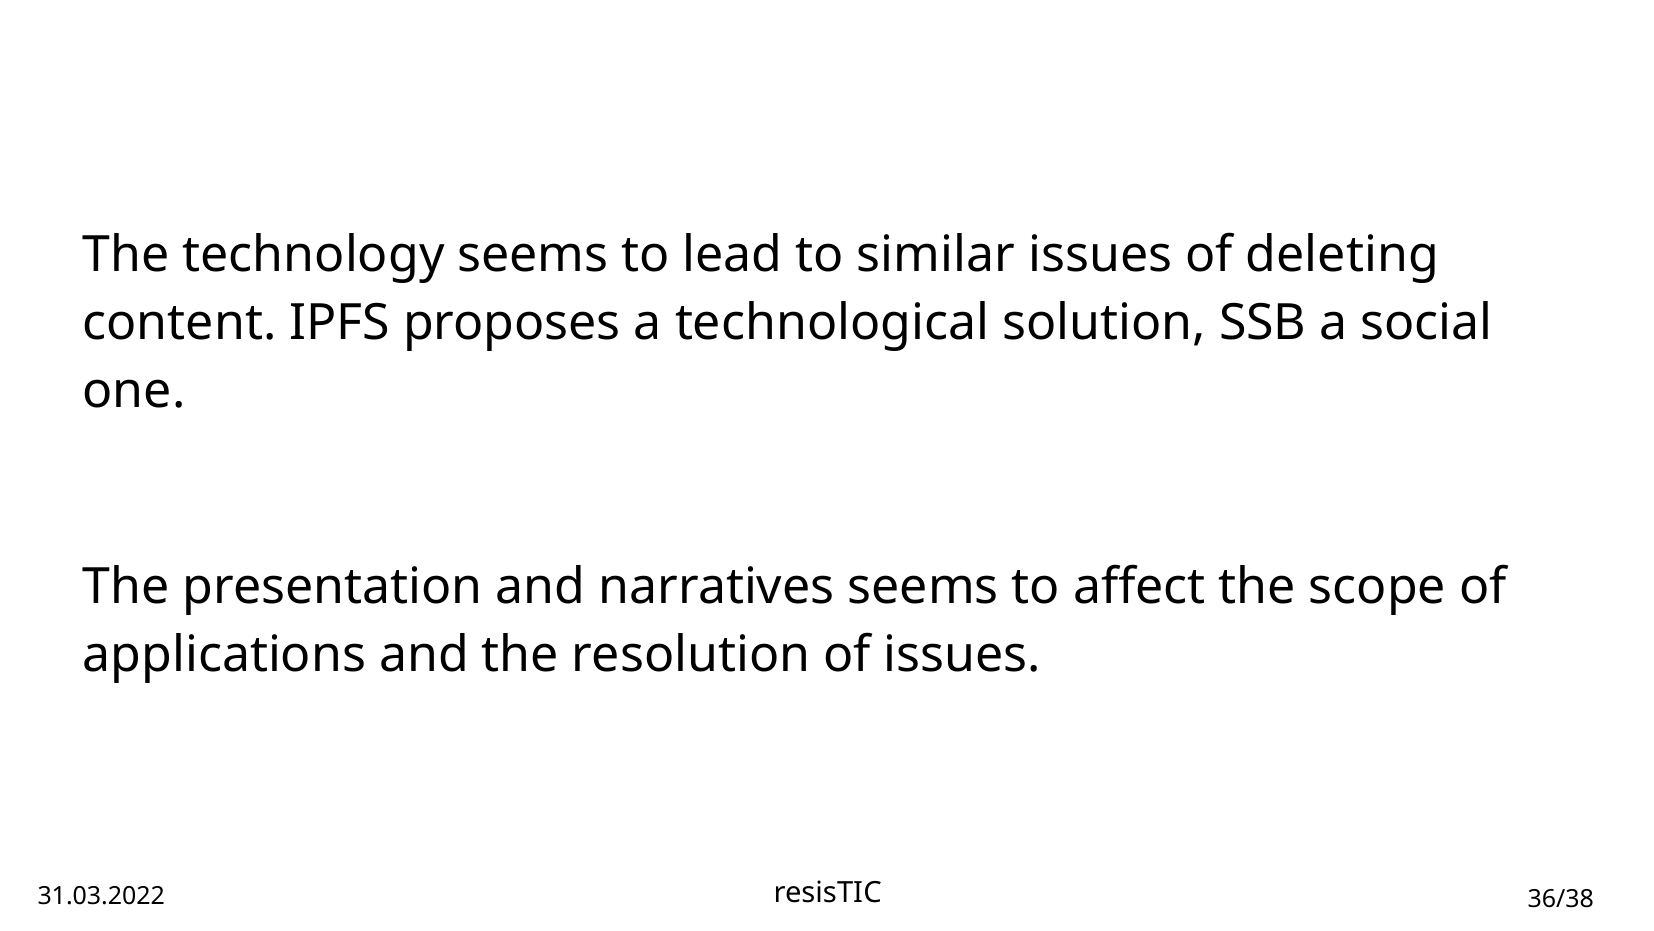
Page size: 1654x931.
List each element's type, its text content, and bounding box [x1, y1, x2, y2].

list The technology seems to lead to similar issues of deleting content. IPFS proposes a technological solution, SSB a social one. The presentation and narratives seems to affect the scope of applications and the resolution of issues. [82, 217, 1571, 758]
text_box 36/38 [1383, 873, 1609, 919]
